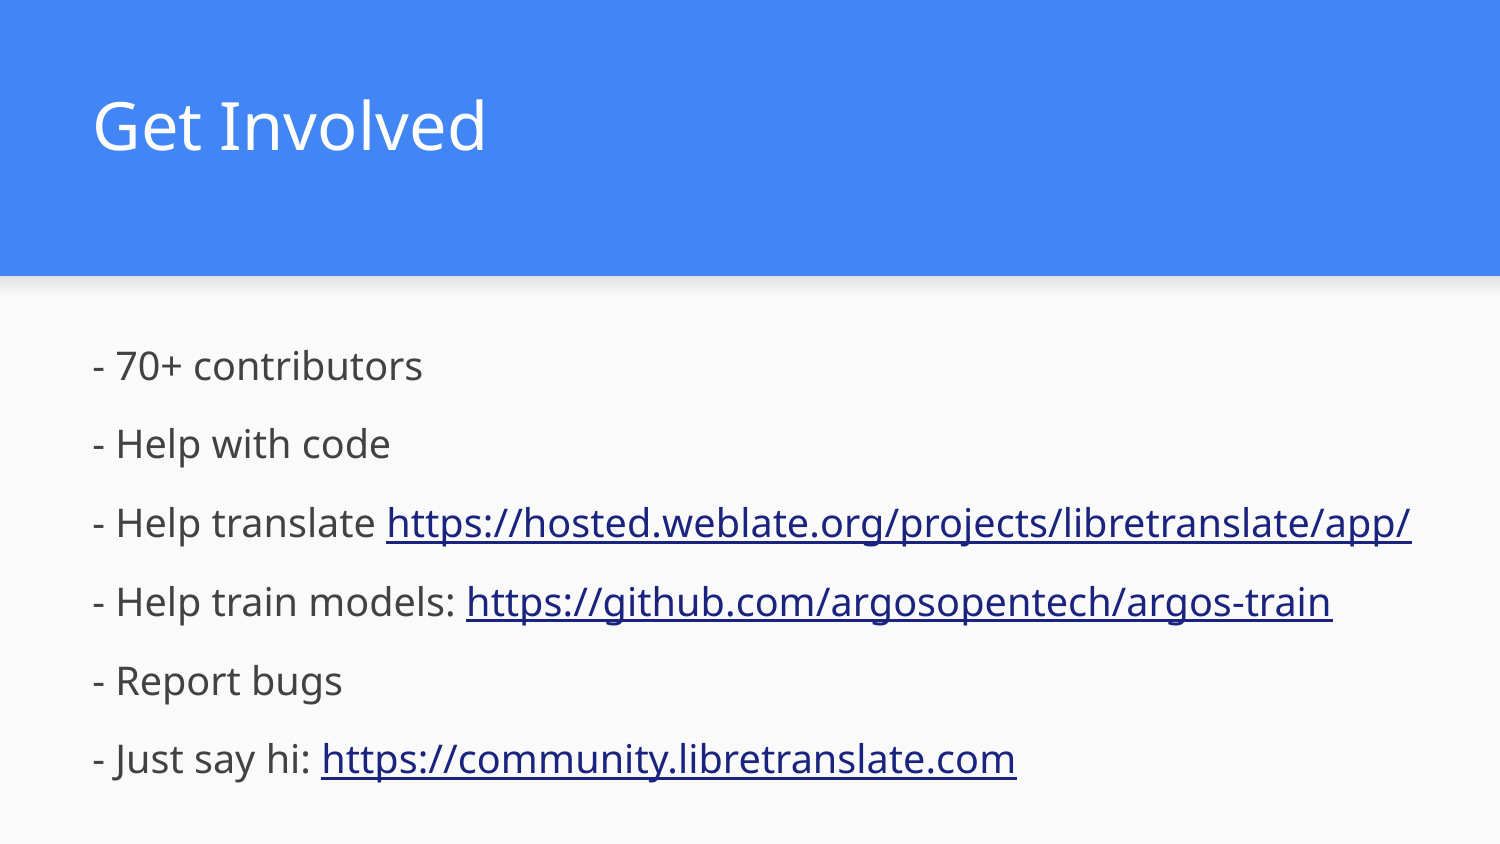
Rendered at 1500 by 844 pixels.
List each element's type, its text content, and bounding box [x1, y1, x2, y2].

list - 70+ contributors - Help with code - Help translate https://hosted.weblate.org/projects/libretranslate/app/ - Help train models: https://github.com/argosopentech/argos-train - Report bugs - Just say hi: https://community.libretranslate.com [77, 314, 1427, 820]
title Get Involved [77, 58, 1427, 185]
